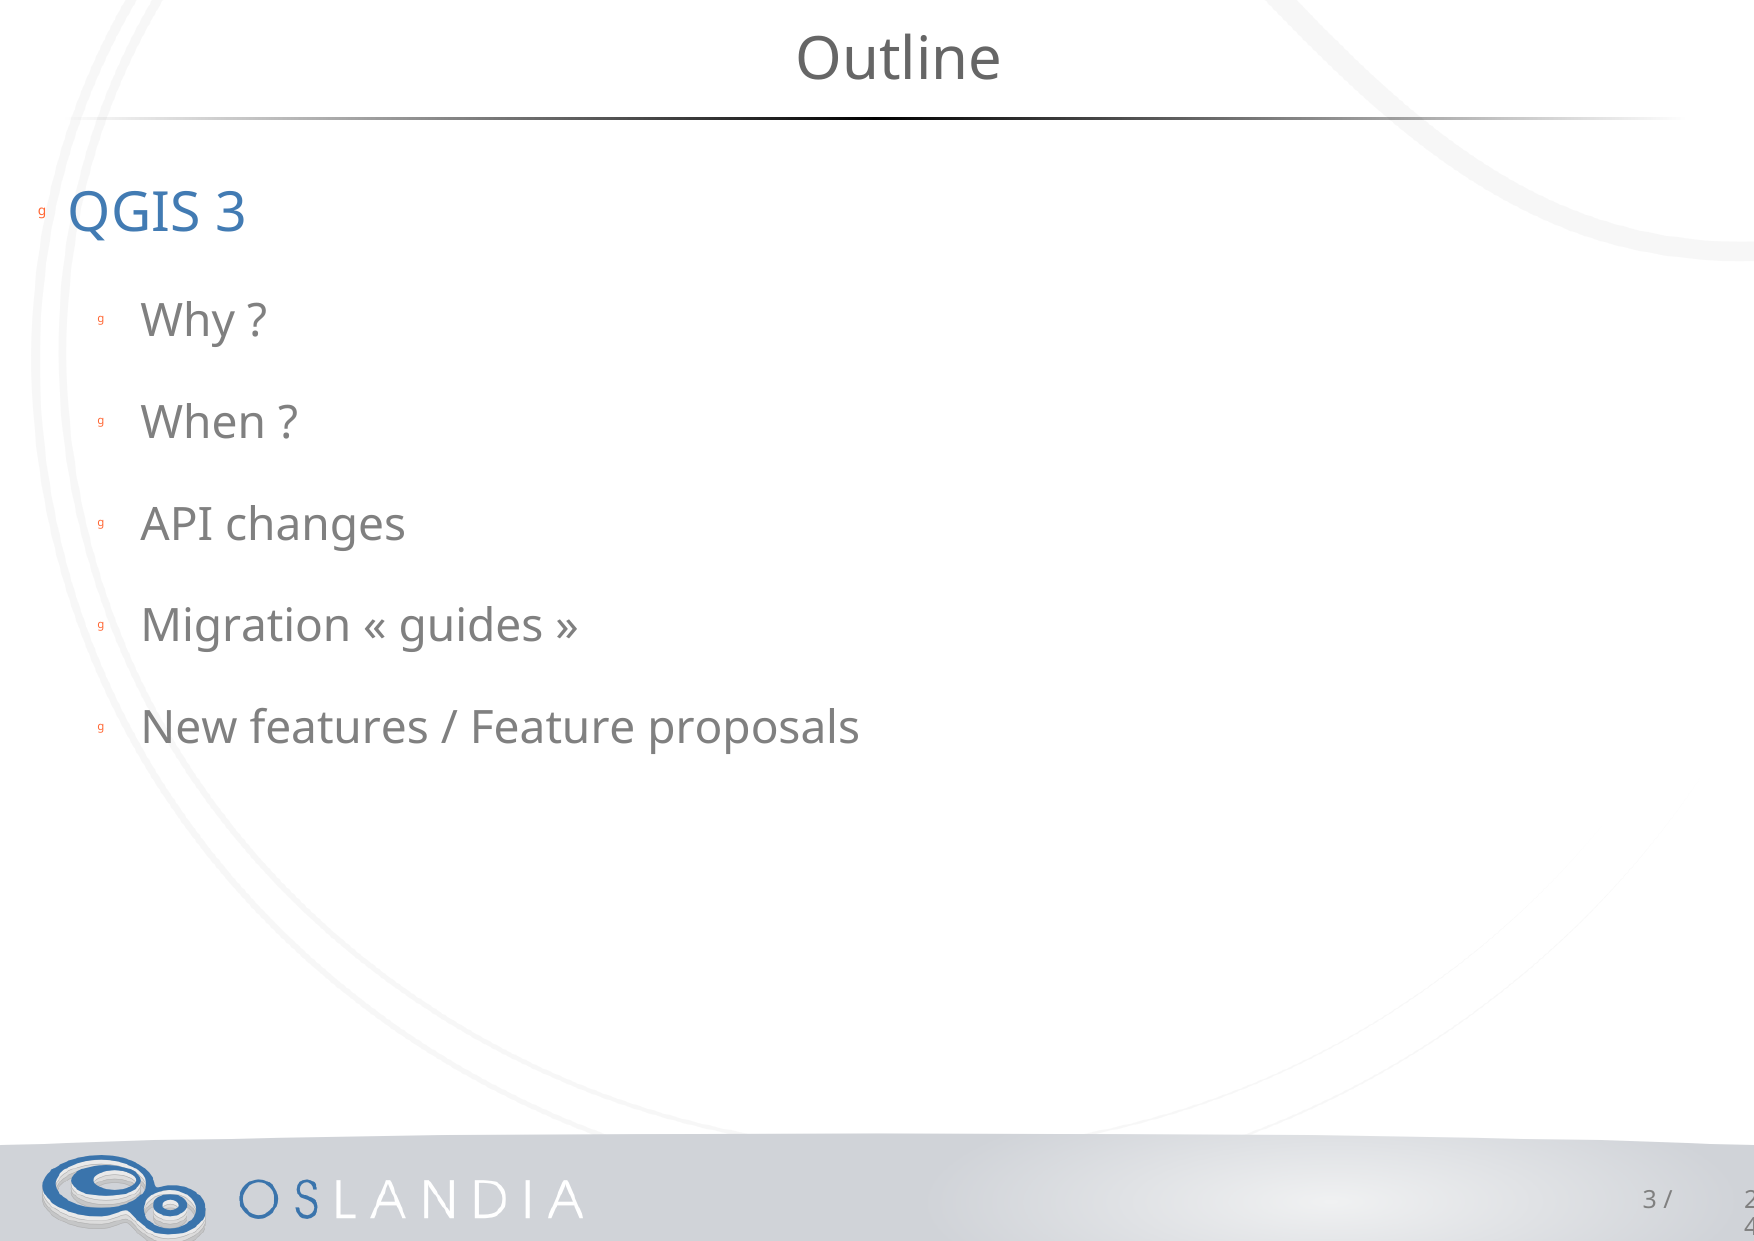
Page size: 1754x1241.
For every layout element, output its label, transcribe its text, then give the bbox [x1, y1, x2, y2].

list QGIS 3 Why ? When ? API changes Migration « guides » New features / Feature proposals [37, 172, 1710, 1090]
picture [0, 0, 1754, 1241]
title Outline [31, 14, 1754, 98]
picture [1747, 1221, 1753, 1229]
